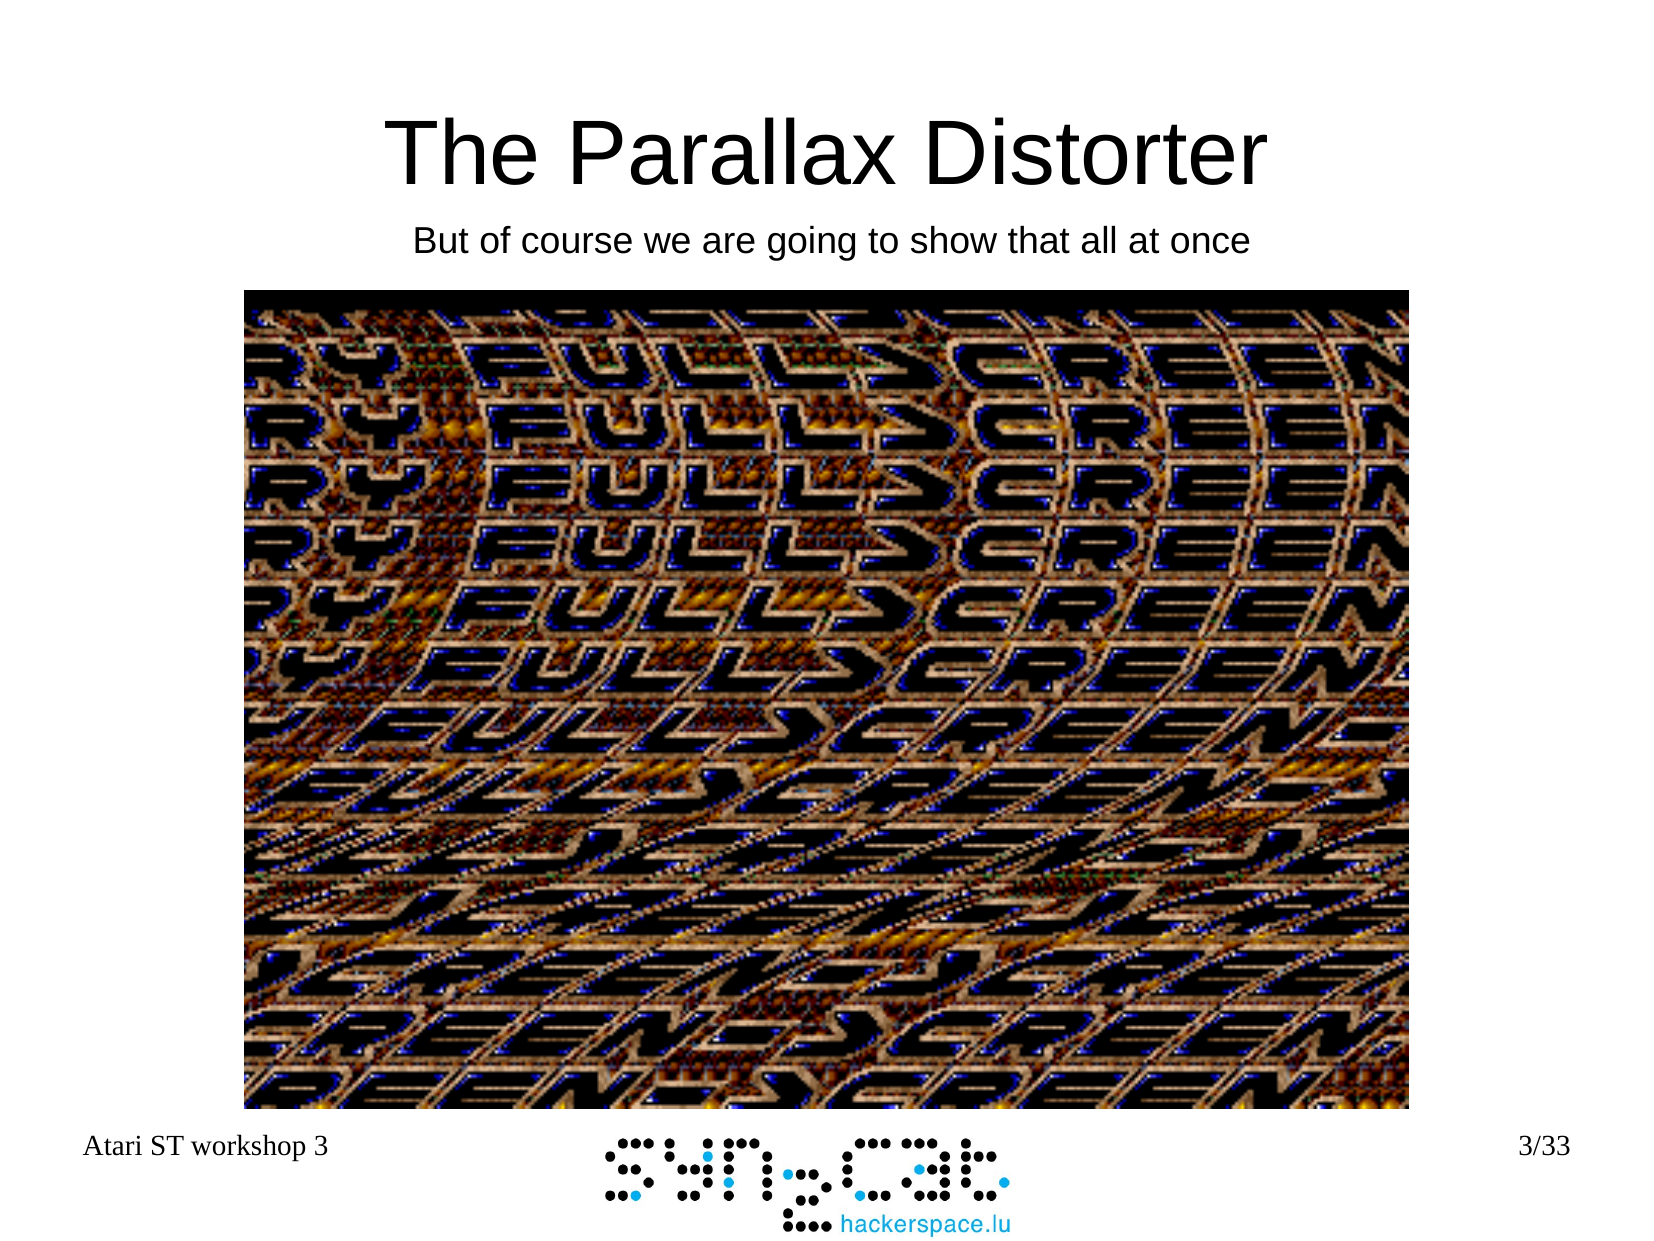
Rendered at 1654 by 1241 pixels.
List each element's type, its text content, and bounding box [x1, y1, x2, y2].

picture [244, 290, 1409, 1109]
title The Parallax Distorter [82, 49, 1571, 257]
picture [600, 1124, 1025, 1241]
text_box But of course we are going to show that all at once [397, 212, 1265, 269]
